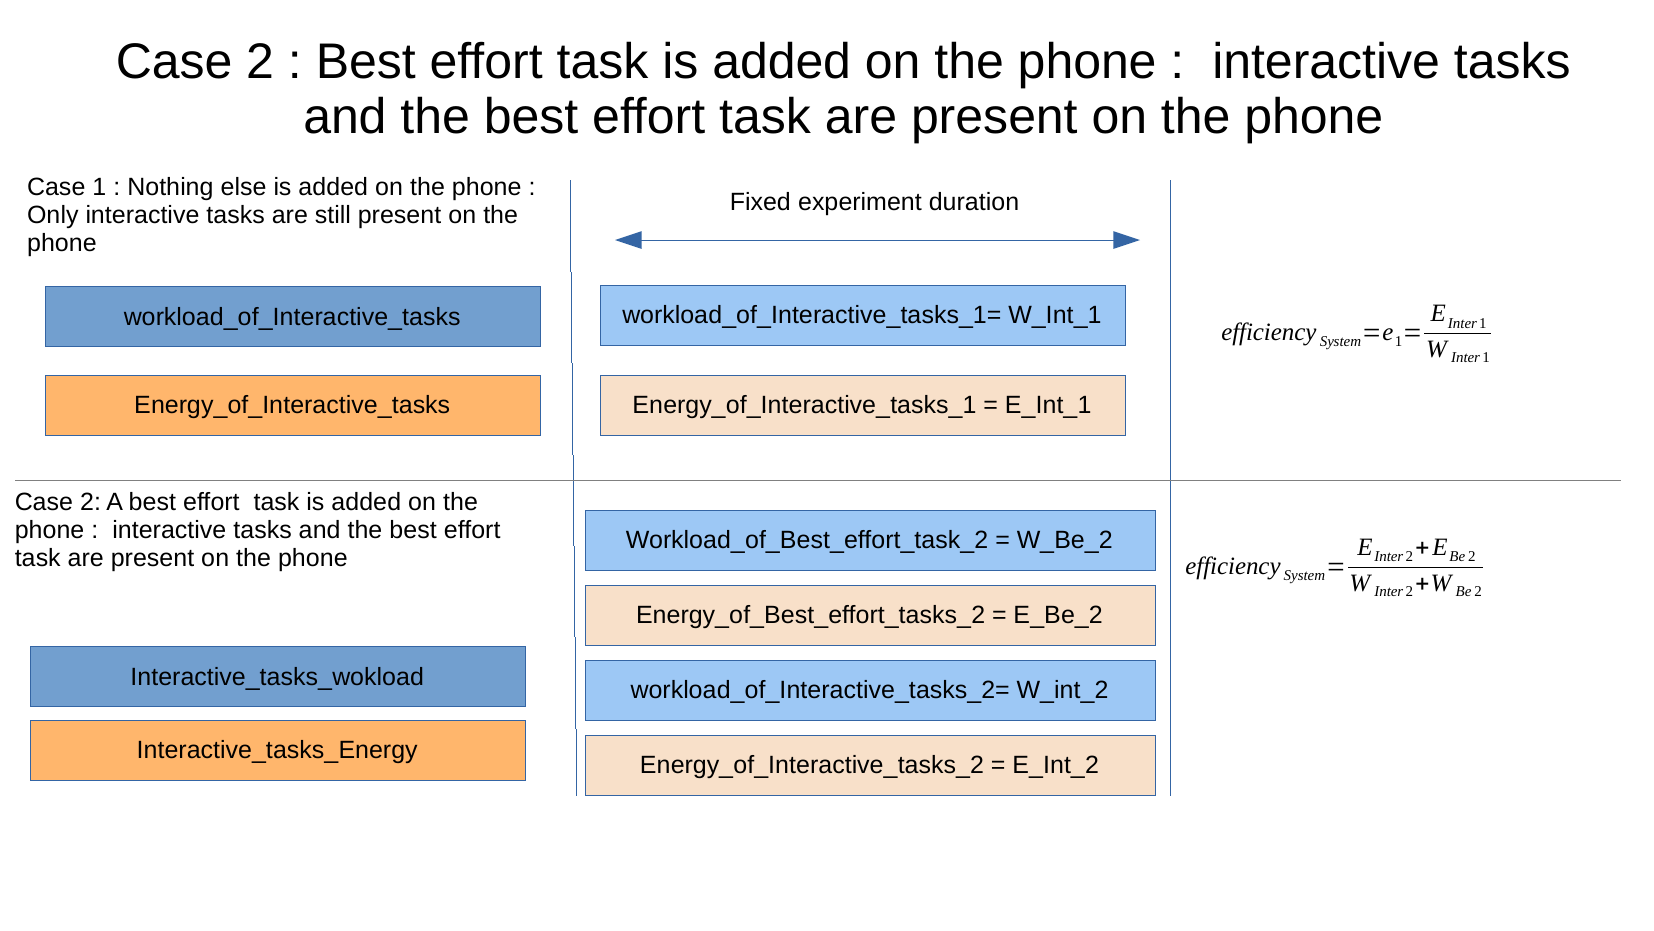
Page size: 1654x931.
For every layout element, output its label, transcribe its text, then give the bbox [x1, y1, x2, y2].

text_box Energy_of_Interactive_tasks_2 = E_Int_2 [585, 735, 1156, 796]
text_box workload_of_Interactive_tasks [45, 287, 541, 347]
text_box Energy_of_Interactive_tasks [45, 375, 541, 436]
text_box Fixed experiment duration [715, 180, 1036, 223]
text_box Energy_of_Interactive_tasks_1 = E_Int_1 [600, 375, 1126, 436]
title Case 2 : Best effort task is added on the phone : interactive tasks and the best effort task are present on the phone [112, 27, 1576, 151]
chart [1179, 533, 1490, 601]
text_box Interactive_tasks_wokload [30, 646, 526, 707]
text_box Case 1 : Nothing else is added on the phone : Only interactive tasks are still present on the phone [12, 165, 556, 287]
text_box Energy_of_Best_effort_tasks_2 = E_Be_2 [585, 585, 1156, 646]
text_box Case 2: A best effort task is added on the phone : interactive tasks and the best effort task are present on the phone [0, 480, 543, 602]
text_box Workload_of_Best_effort_task_2 = W_Be_2 [585, 510, 1156, 571]
text_box workload_of_Interactive_tasks_1= W_Int_1 [600, 285, 1126, 346]
text_box Interactive_tasks_Energy [30, 720, 526, 781]
text_box workload_of_Interactive_tasks_2= W_int_2 [585, 660, 1156, 721]
chart [1215, 300, 1499, 367]
